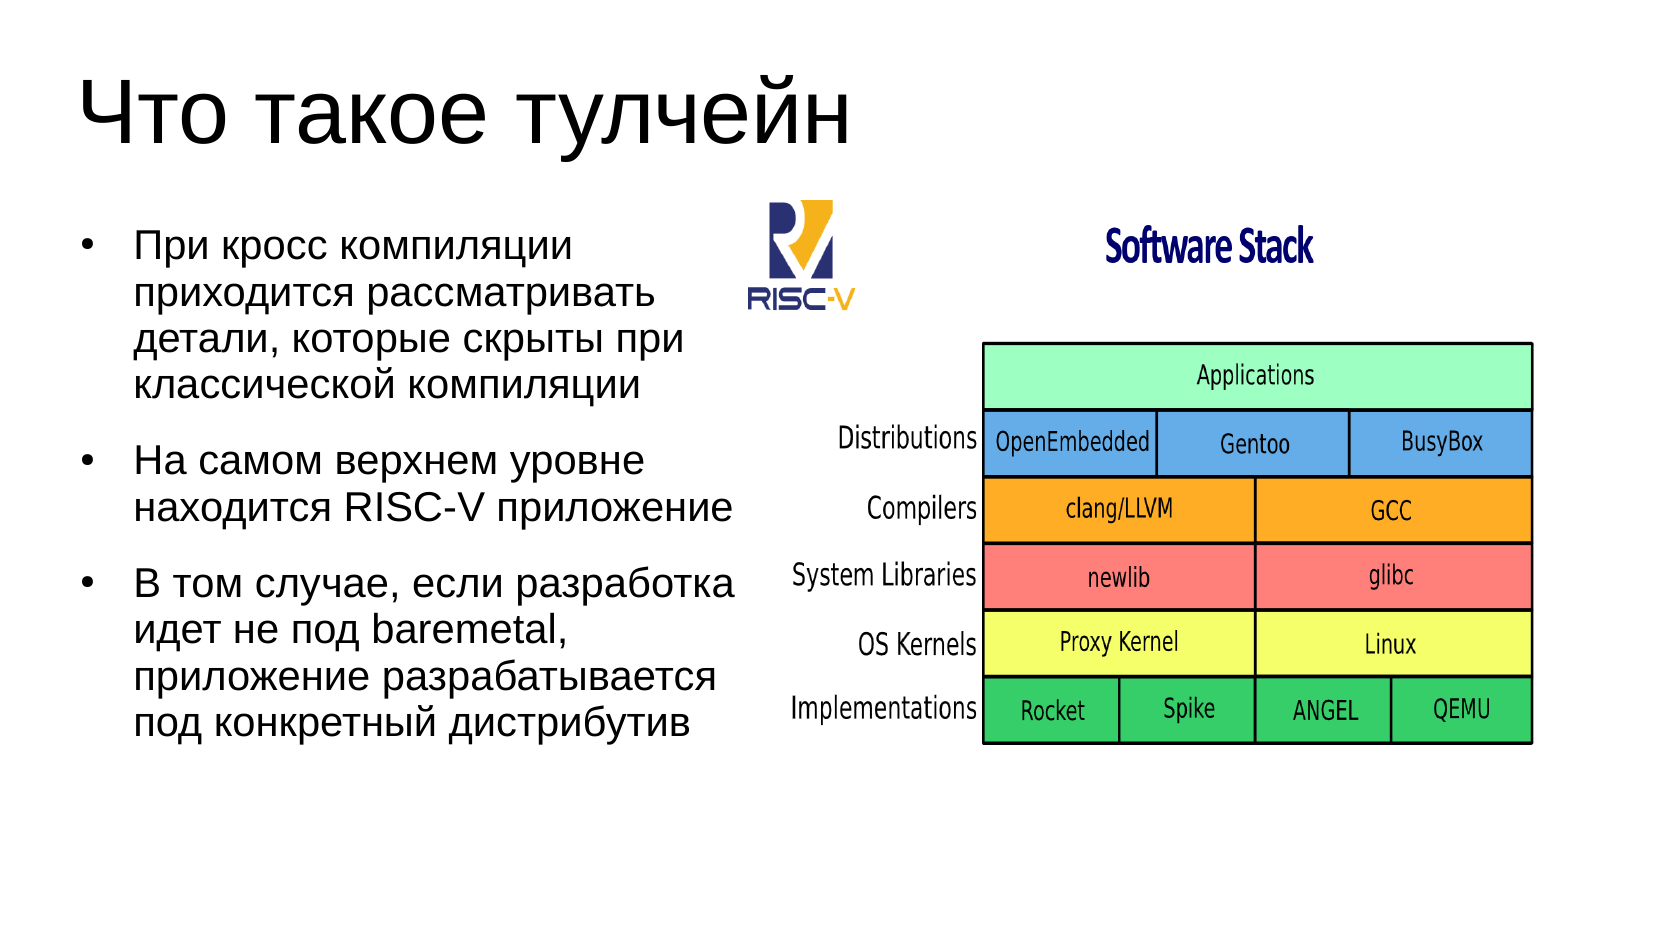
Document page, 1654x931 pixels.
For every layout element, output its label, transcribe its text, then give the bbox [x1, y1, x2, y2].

list При кросс компиляции приходится рассматривать детали, которые скрыты при классической компиляции На самом верхнем уровне находится RISC-V приложение В том случае, если разработка идет не под baremetal, приложение разрабатывается под конкретный дистрибутив [62, 221, 739, 931]
title Что такое тулчейн [76, 34, 1565, 190]
picture [738, 200, 1565, 768]
